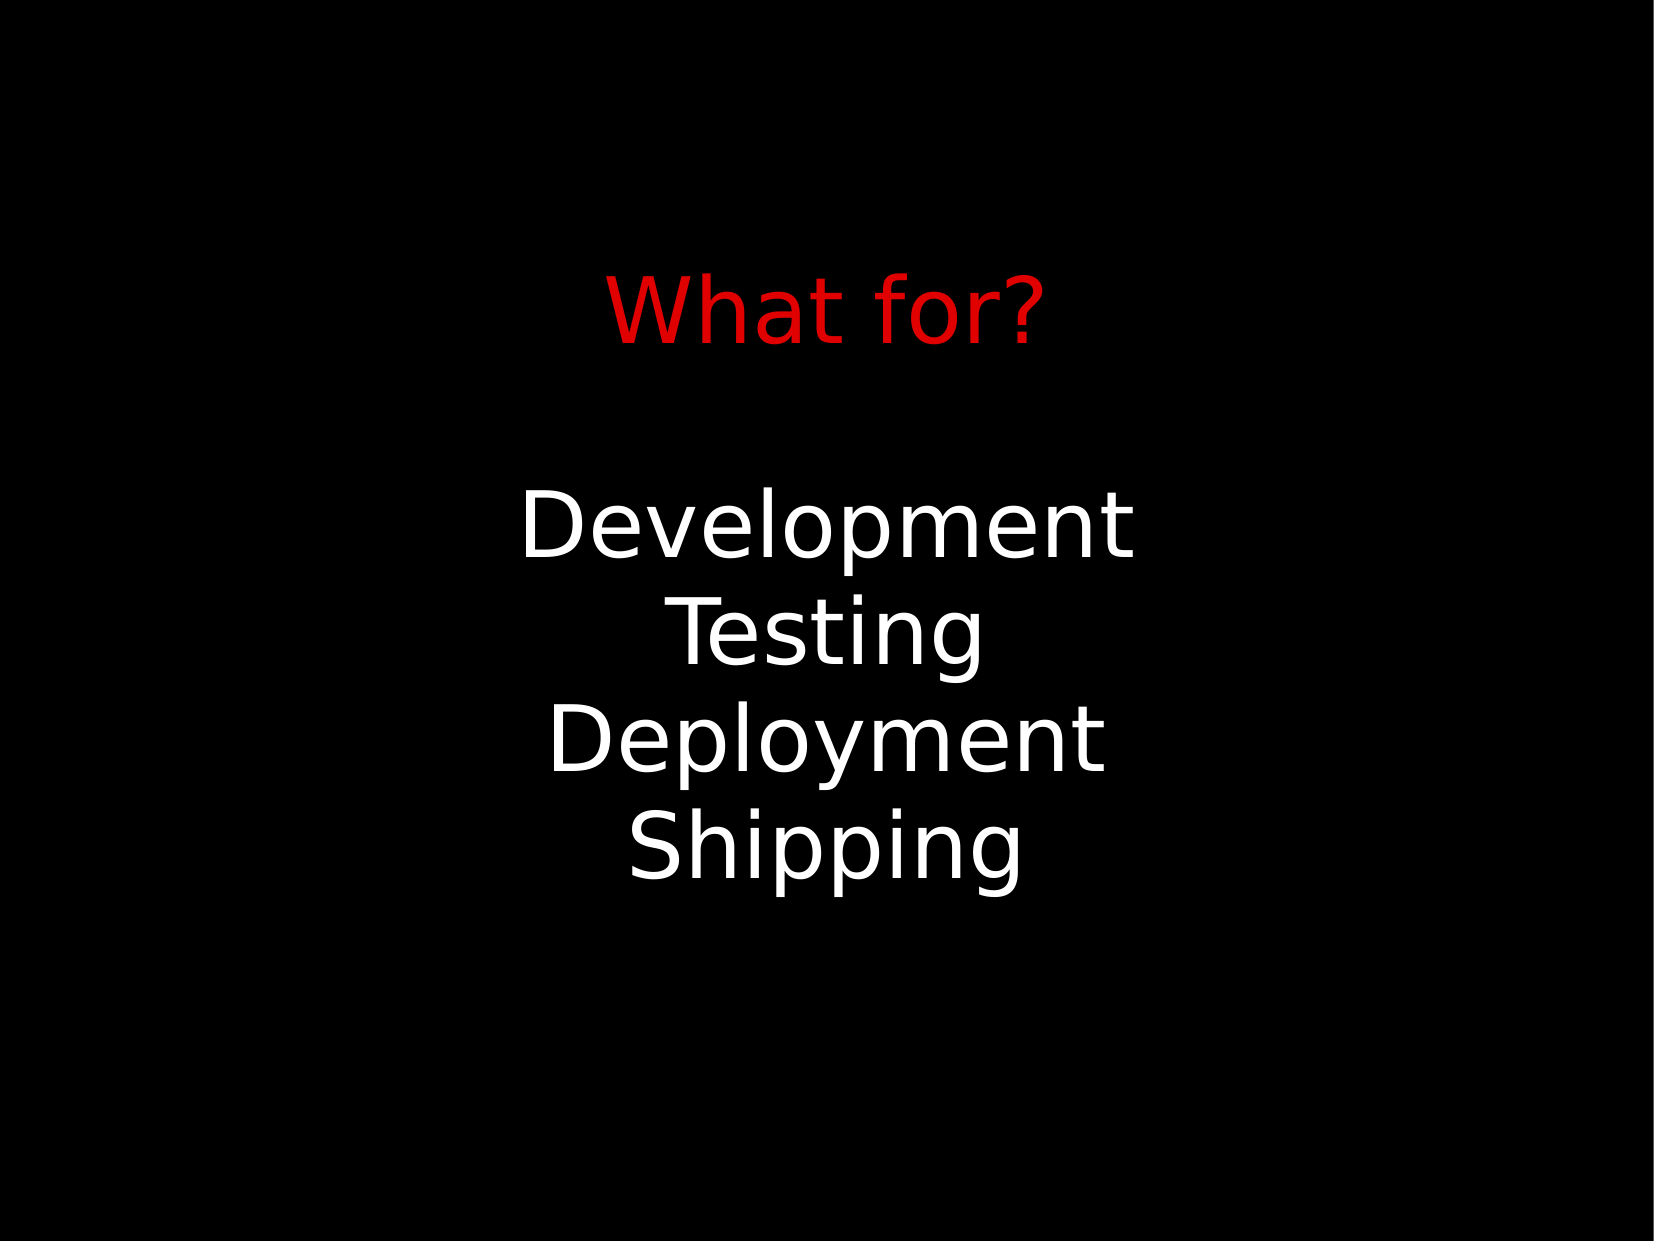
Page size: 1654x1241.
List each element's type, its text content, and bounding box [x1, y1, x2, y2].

subtitle What for? Development Testing Deployment Shipping [82, 49, 1571, 1109]
